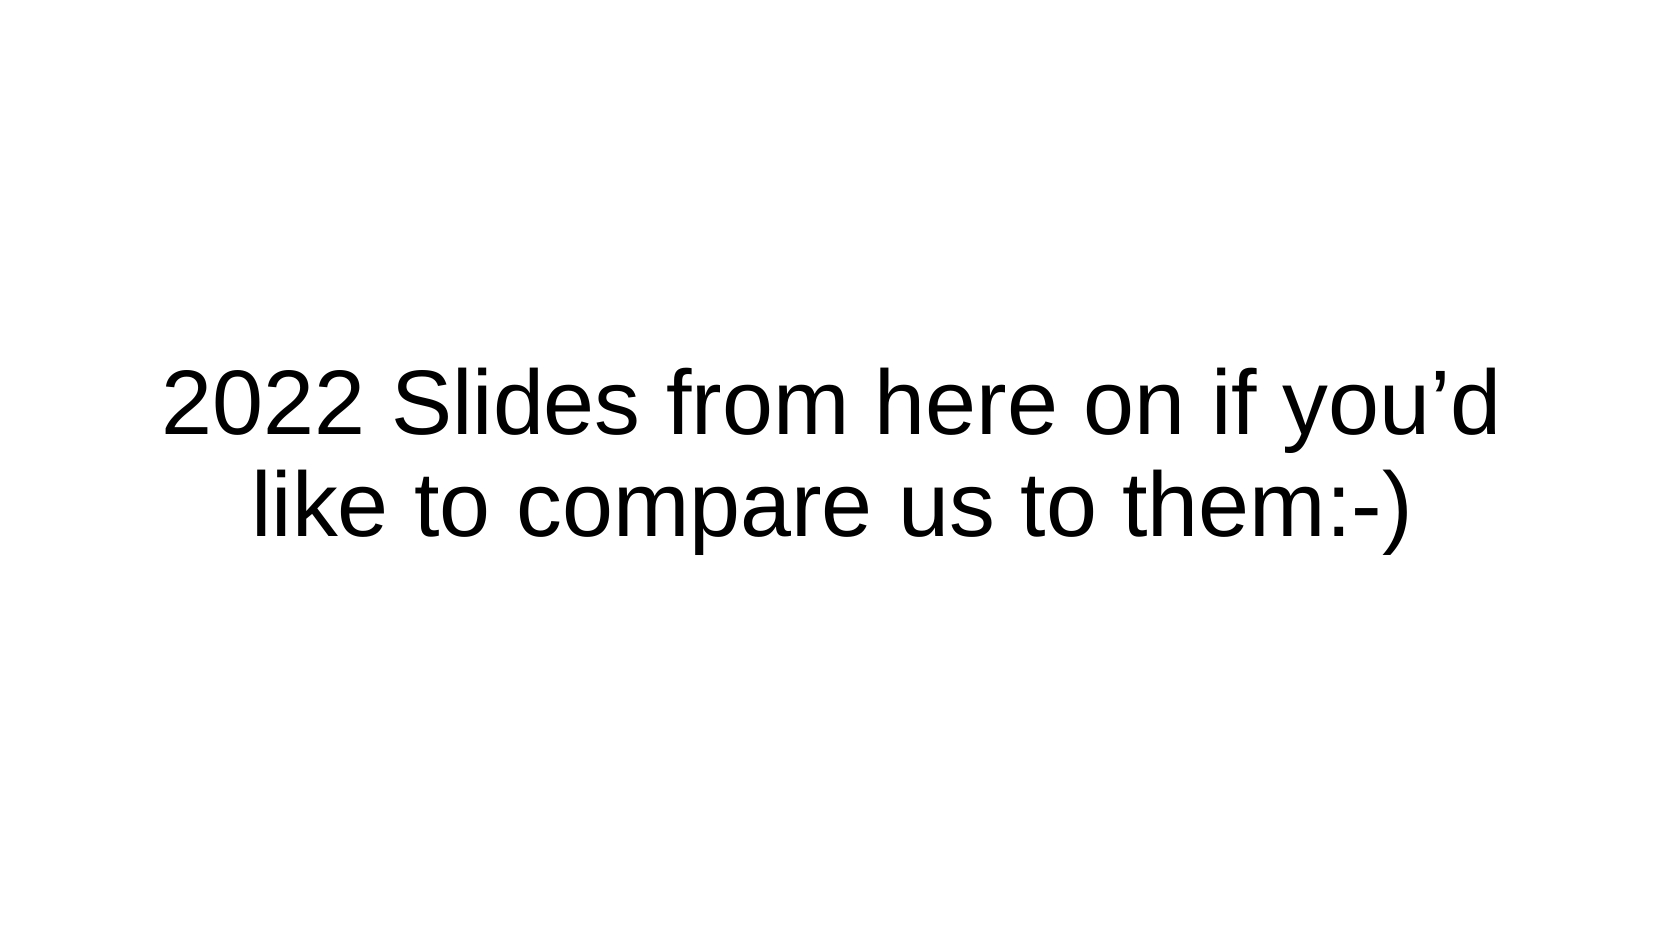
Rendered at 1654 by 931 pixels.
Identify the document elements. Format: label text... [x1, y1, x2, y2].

title 2022 Slides from here on if you’d like to compare us to them:-) [88, 351, 1577, 557]
